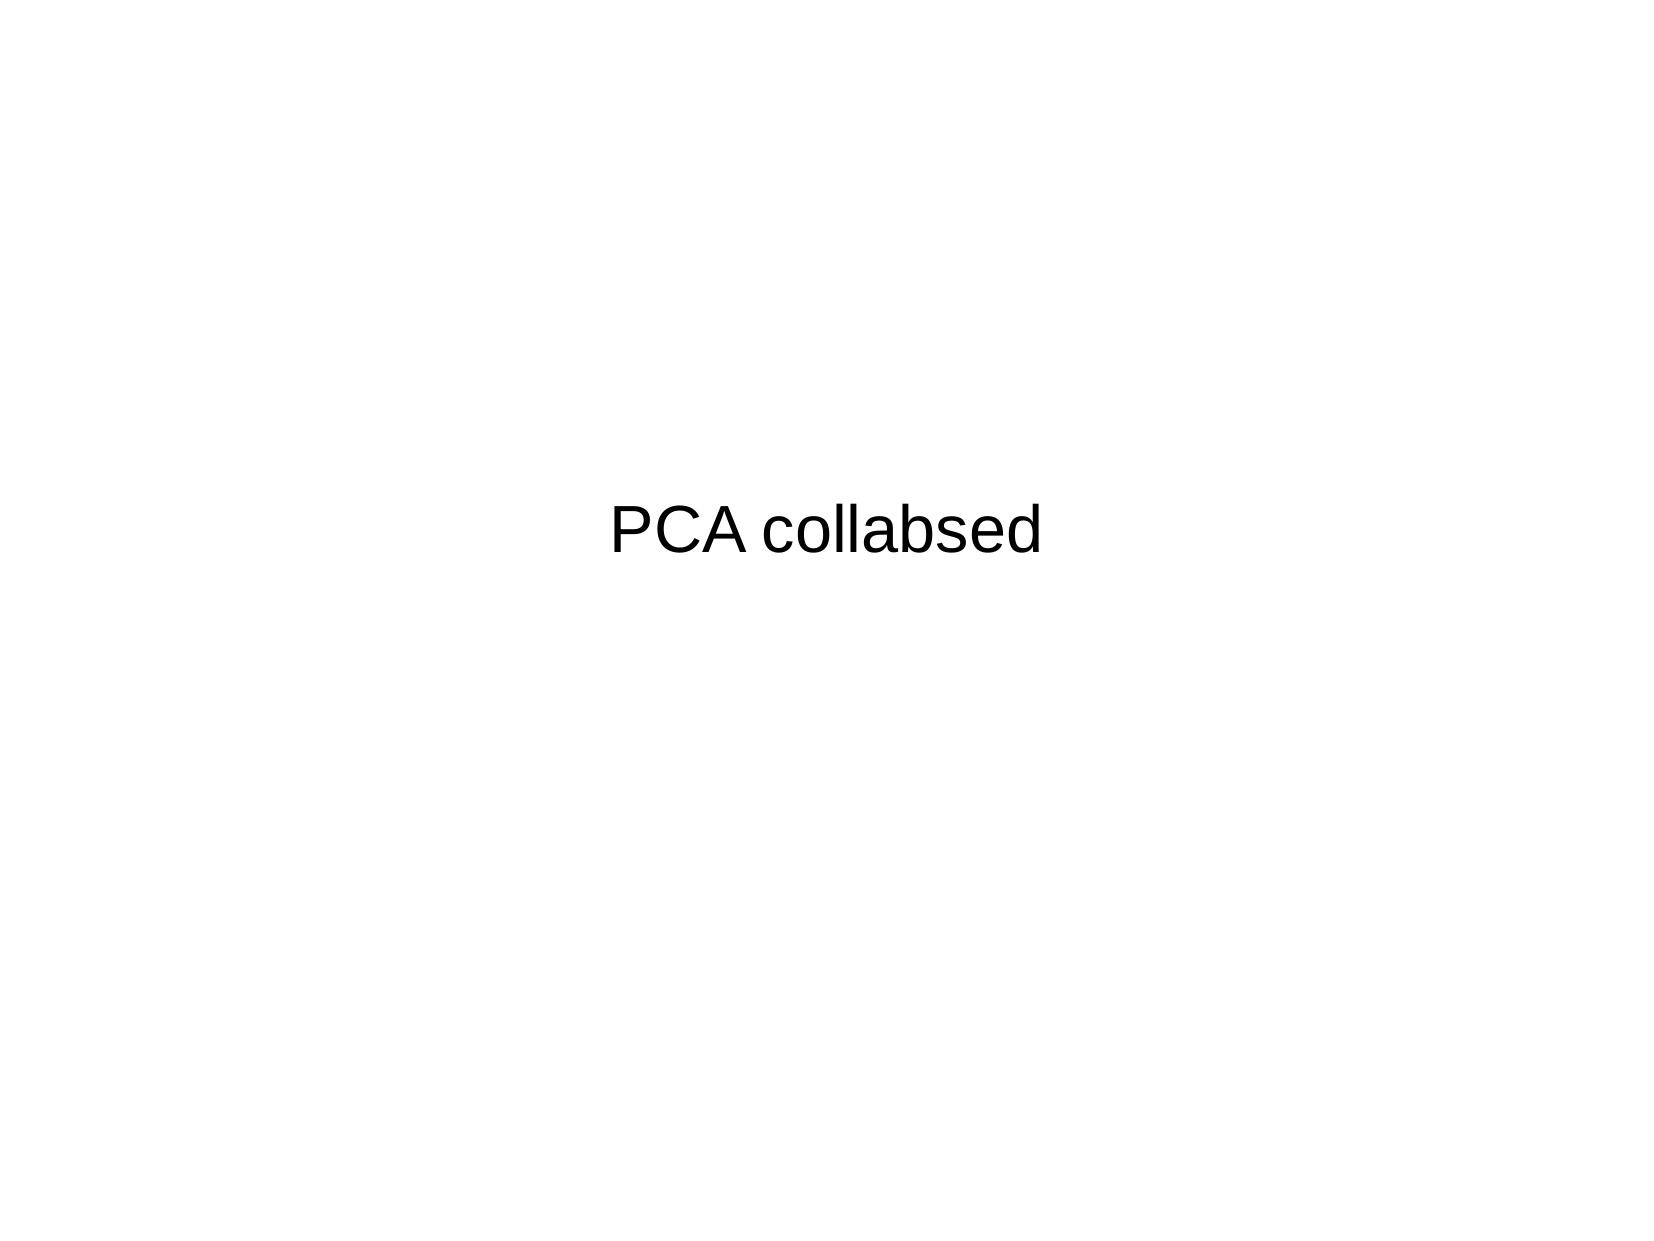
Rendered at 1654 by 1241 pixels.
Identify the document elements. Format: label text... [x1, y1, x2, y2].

subtitle PCA collabsed [82, 49, 1571, 1010]
